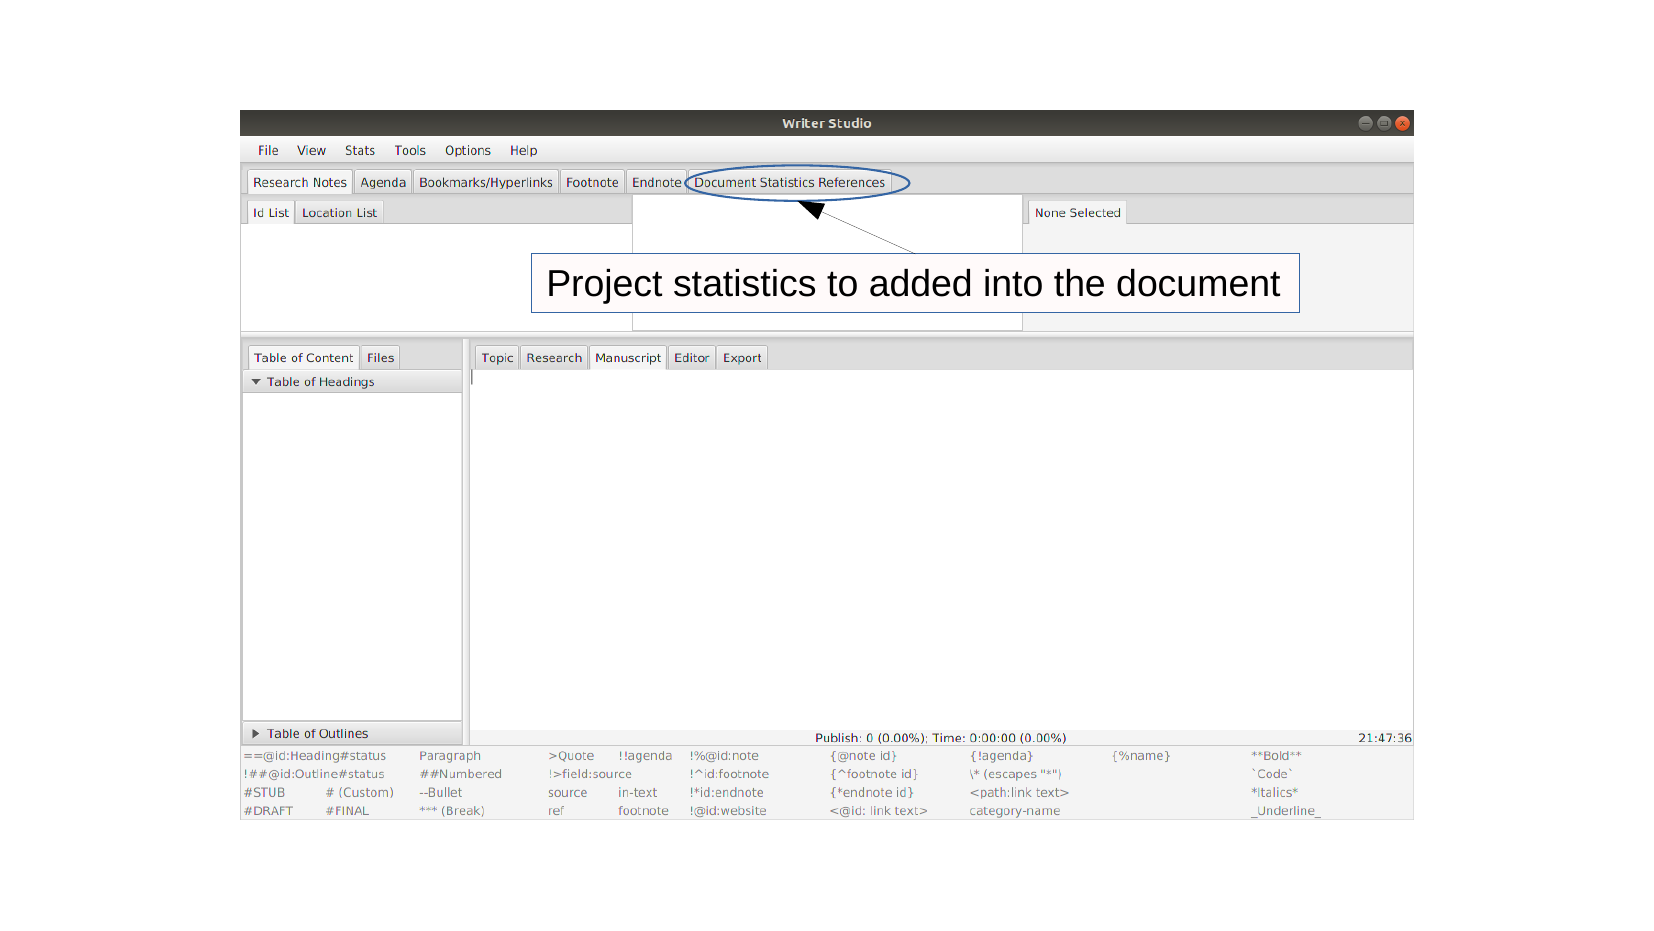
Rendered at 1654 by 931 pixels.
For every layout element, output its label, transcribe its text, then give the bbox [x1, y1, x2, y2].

picture [240, 110, 1414, 820]
text_box Project statistics to added into the document [531, 253, 1300, 313]
